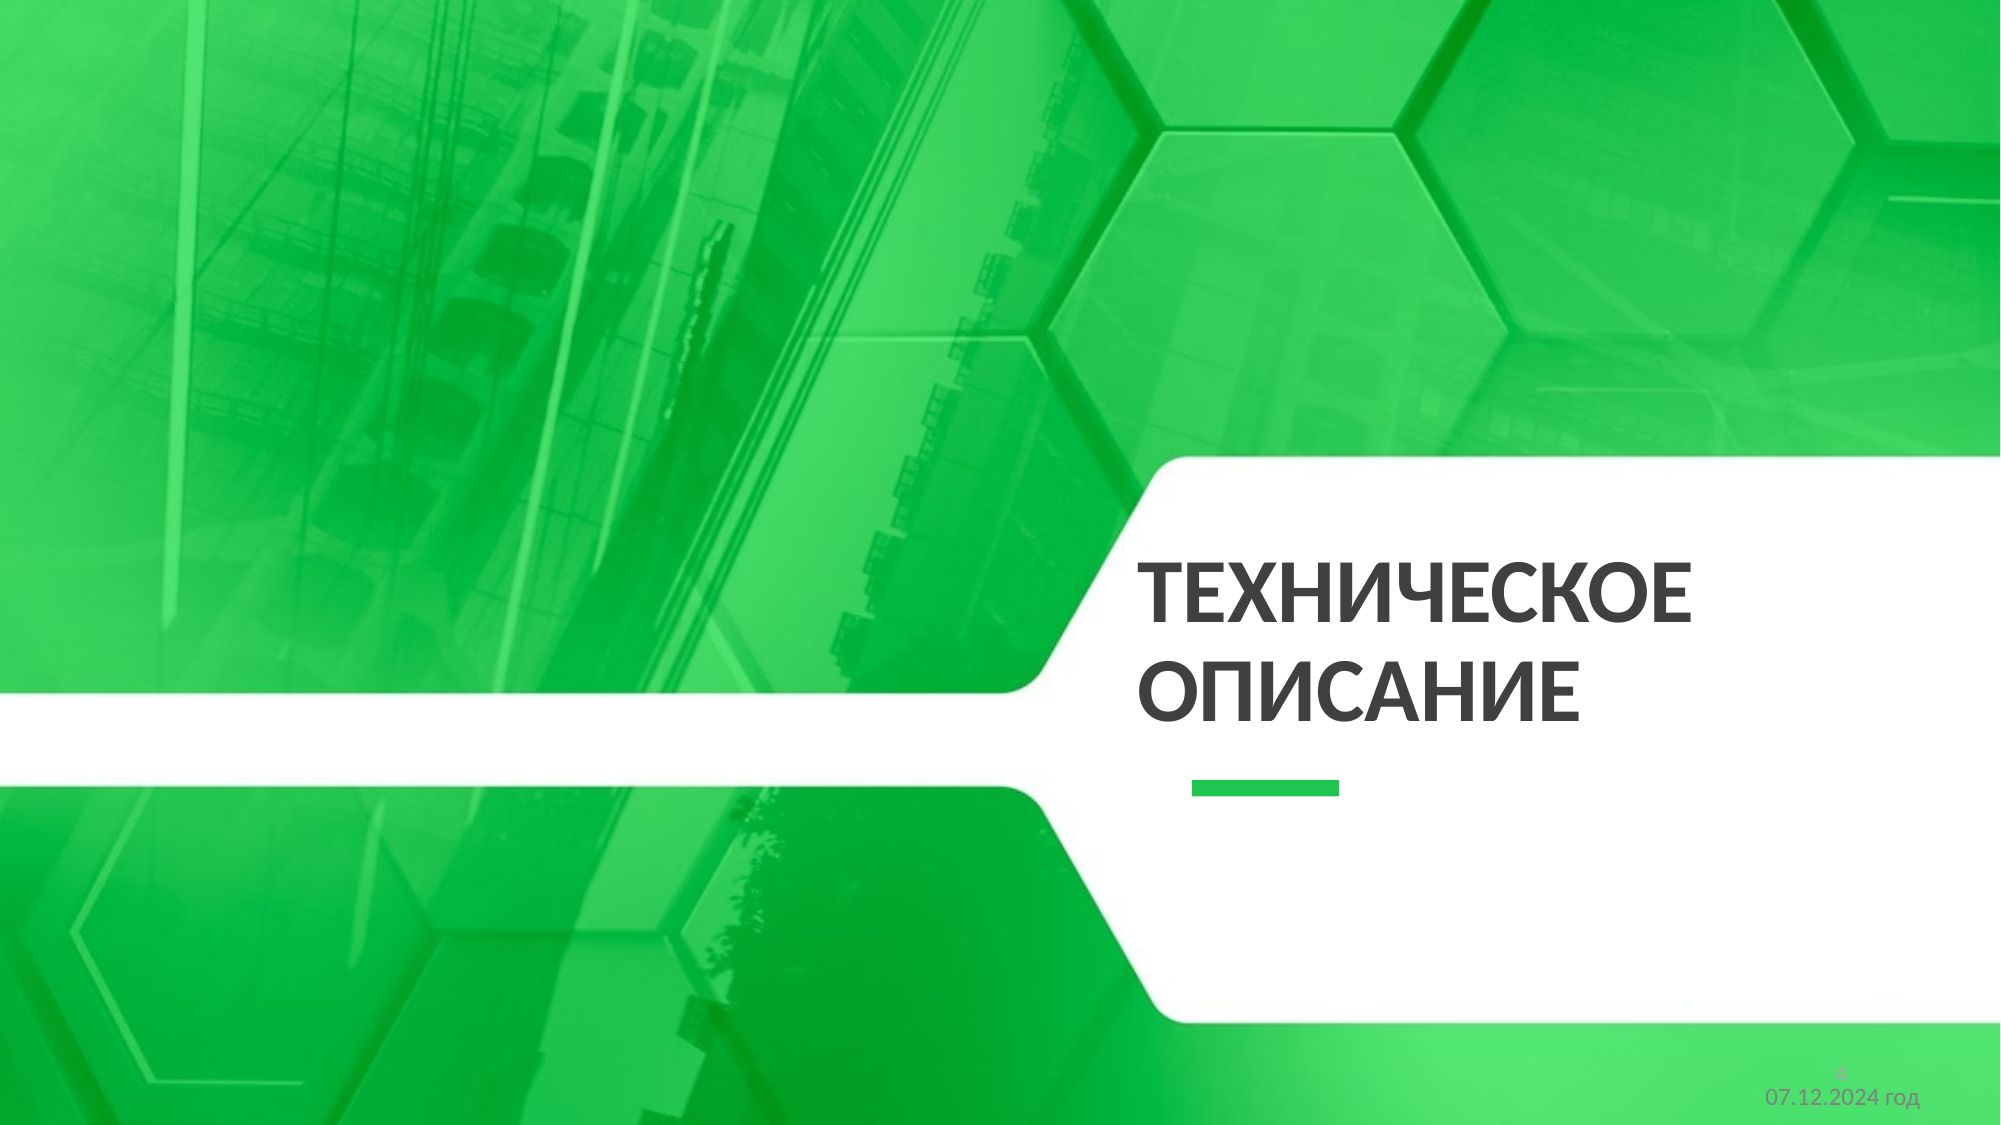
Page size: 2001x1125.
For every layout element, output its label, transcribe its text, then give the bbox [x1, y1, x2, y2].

text_box 07.12.2024 год [1750, 1065, 2000, 1125]
title Техническое описание [1122, 468, 2000, 749]
picture [0, 0, 2001, 1125]
